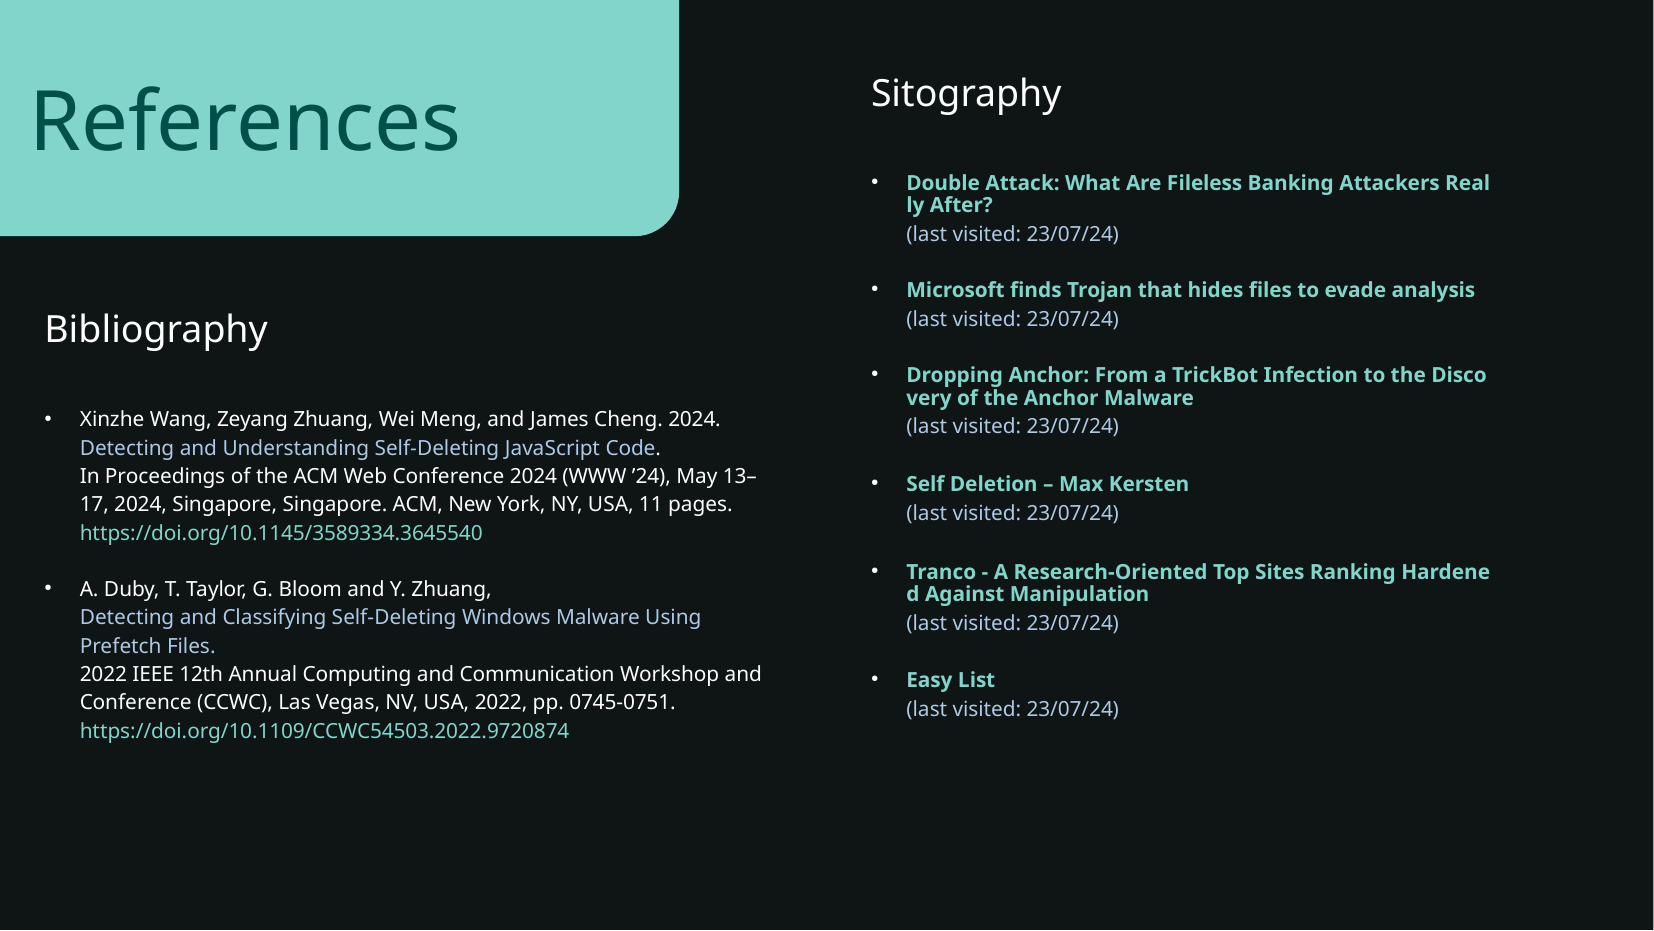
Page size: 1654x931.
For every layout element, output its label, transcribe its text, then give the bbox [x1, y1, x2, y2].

text_box Sitography Double Attack: What Are Fileless Banking Attackers Really After?(last visited: 23/07/24) Microsoft finds Trojan that hides files to evade analysis (last visited: 23/07/24) Dropping Anchor: From a TrickBot Infection to the Discovery of the Anchor Malware (last visited: 23/07/24) Self Deletion – Max Kersten (last visited: 23/07/24) Tranco - A Research-Oriented Top Sites Ranking Hardened Against Manipulation(last visited: 23/07/24) Easy List (last visited: 23/07/24) [856, 59, 1506, 700]
text_box Bibliography Xinzhe Wang, Zeyang Zhuang, Wei Meng, and James Cheng. 2024. Detecting and Understanding Self-Deleting JavaScript Code. In Proceedings of the ACM Web Conference 2024 (WWW ’24), May 13–17, 2024, Singapore, Singapore. ACM, New York, NY, USA, 11 pages. https://doi.org/10.1145/3589334.3645540 A. Duby, T. Taylor, G. Bloom and Y. Zhuang, Detecting and Classifying Self-Deleting Windows Malware Using Prefetch Files. 2022 IEEE 12th Annual Computing and Communication Workshop and Conference (CCWC), Las Vegas, NV, USA, 2022, pp. 0745-0751. https://doi.org/10.1109/CCWC54503.2022.9720874 [29, 295, 798, 750]
text_box [0, 0, 680, 237]
title References [29, 18, 621, 219]
